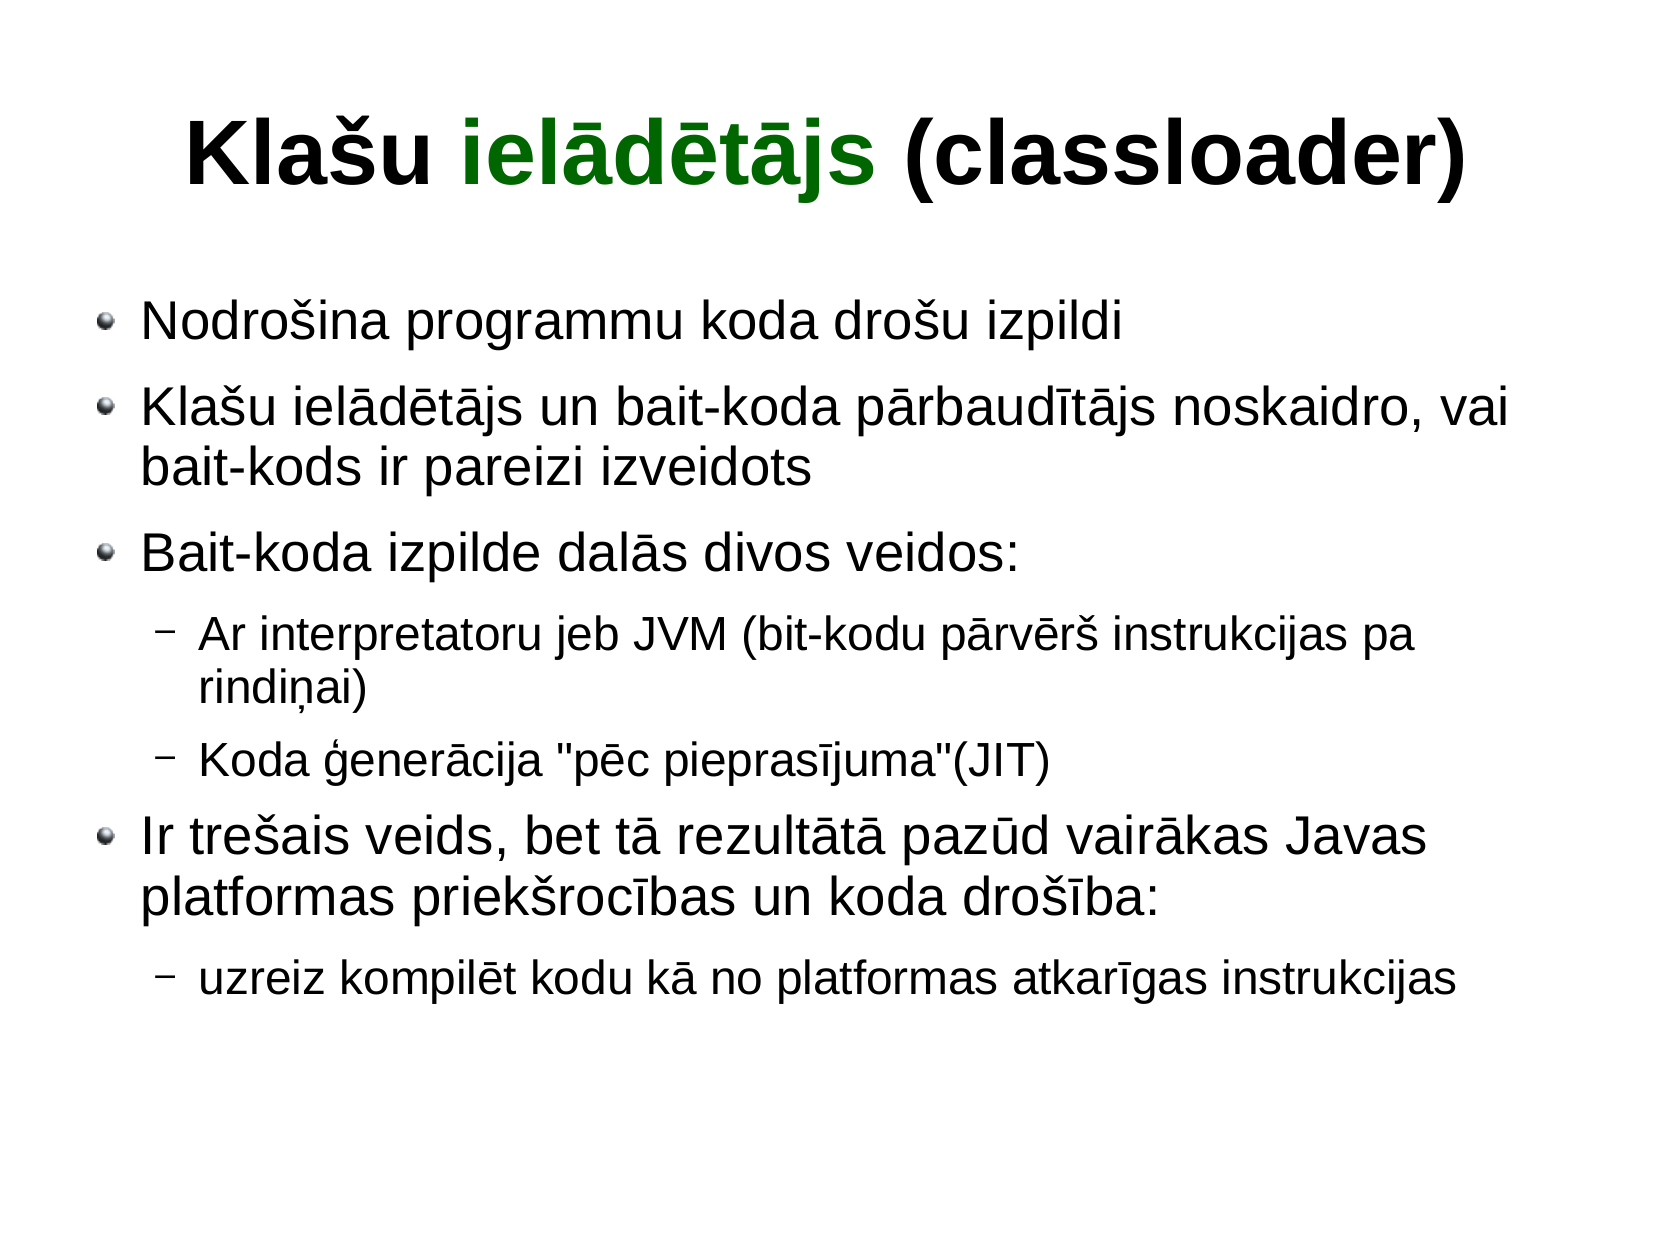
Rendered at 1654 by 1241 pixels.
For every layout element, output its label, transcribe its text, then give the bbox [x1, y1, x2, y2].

title Klašu ielādētājs (classloader) [82, 49, 1571, 257]
list Nodrošina programmu koda drošu izpildi Klašu ielādētājs un bait-koda pārbaudītājs noskaidro, vai bait-kods ir pareizi izveidots Bait-koda izpilde dalās divos veidos: Ar interpretatoru jeb JVM (bit-kodu pārvērš instrukcijas pa rindiņai) Koda ģenerācija "pēc pieprasījuma"(JIT) Ir trešais veids, bet tā rezultātā pazūd vairākas Javas platformas priekšrocības un koda drošība: uzreiz kompilēt kodu kā no platformas atkarīgas instrukcijas [82, 290, 1538, 1010]
